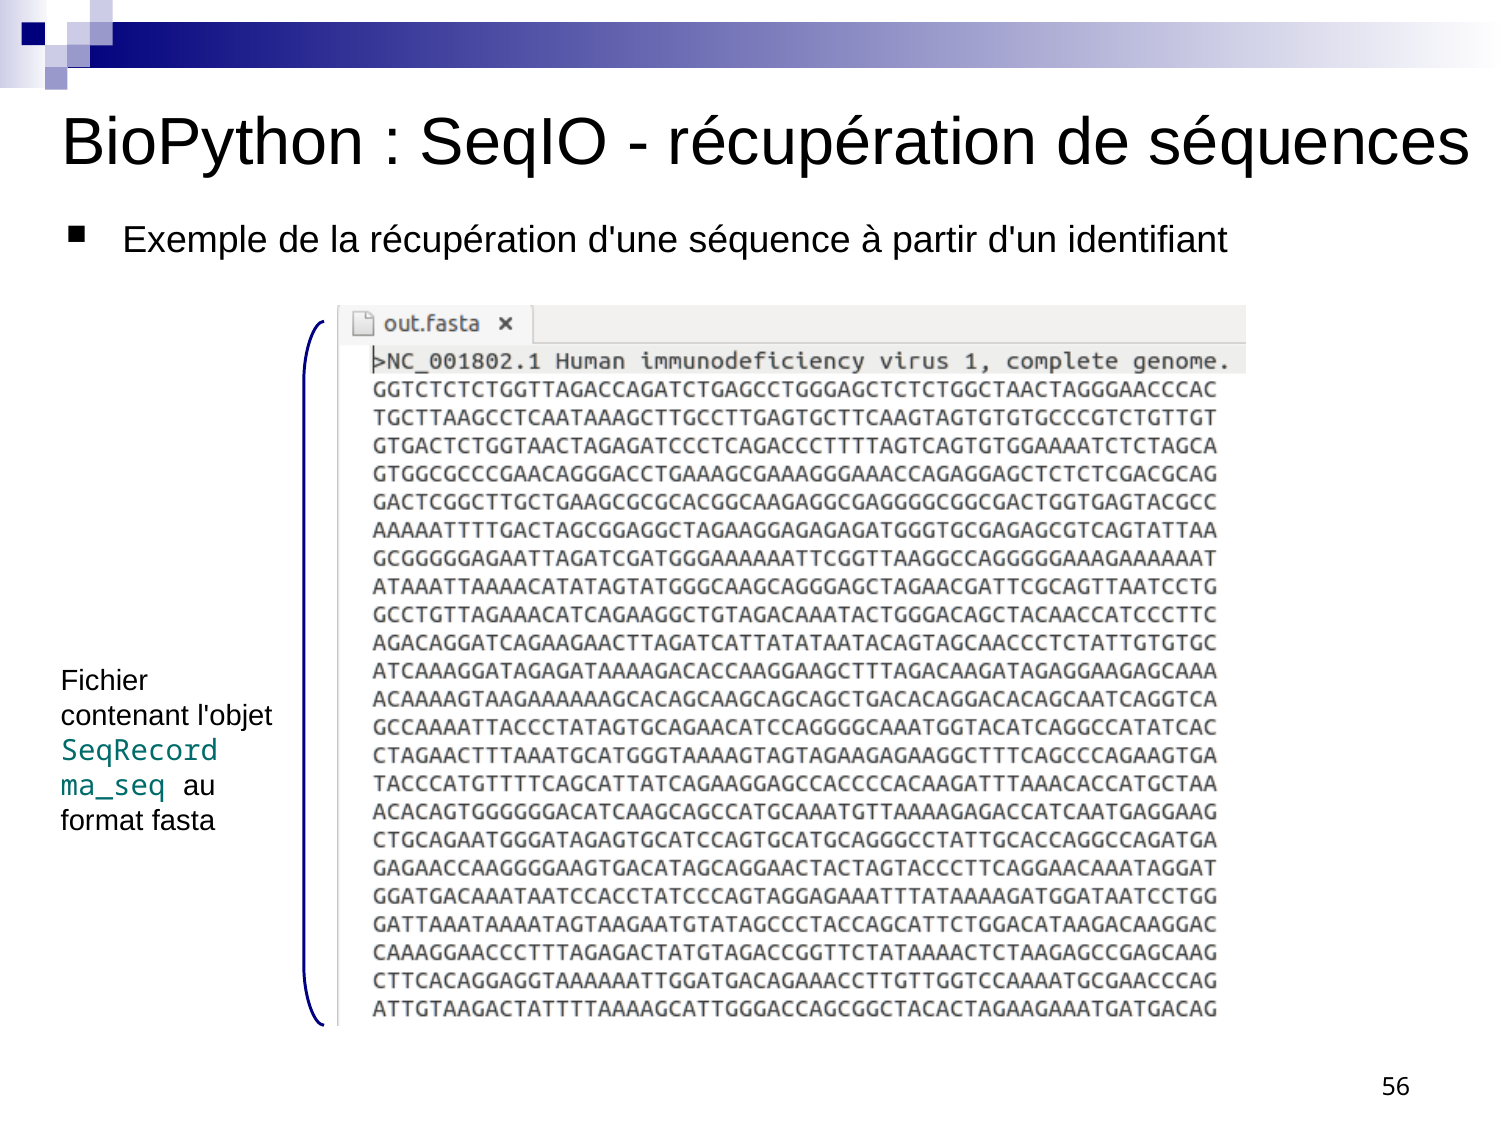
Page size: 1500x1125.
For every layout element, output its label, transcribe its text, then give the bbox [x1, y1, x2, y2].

title BioPython : SeqIO - récupération de séquences [43, 69, 1490, 207]
picture [337, 305, 1246, 1026]
text_box Fichier contenant l'objet SeqRecord ma_seq au format fasta [45, 653, 292, 844]
list Exemple de la récupération d'une séquence à partir d'un identifiant [51, 207, 1466, 1077]
